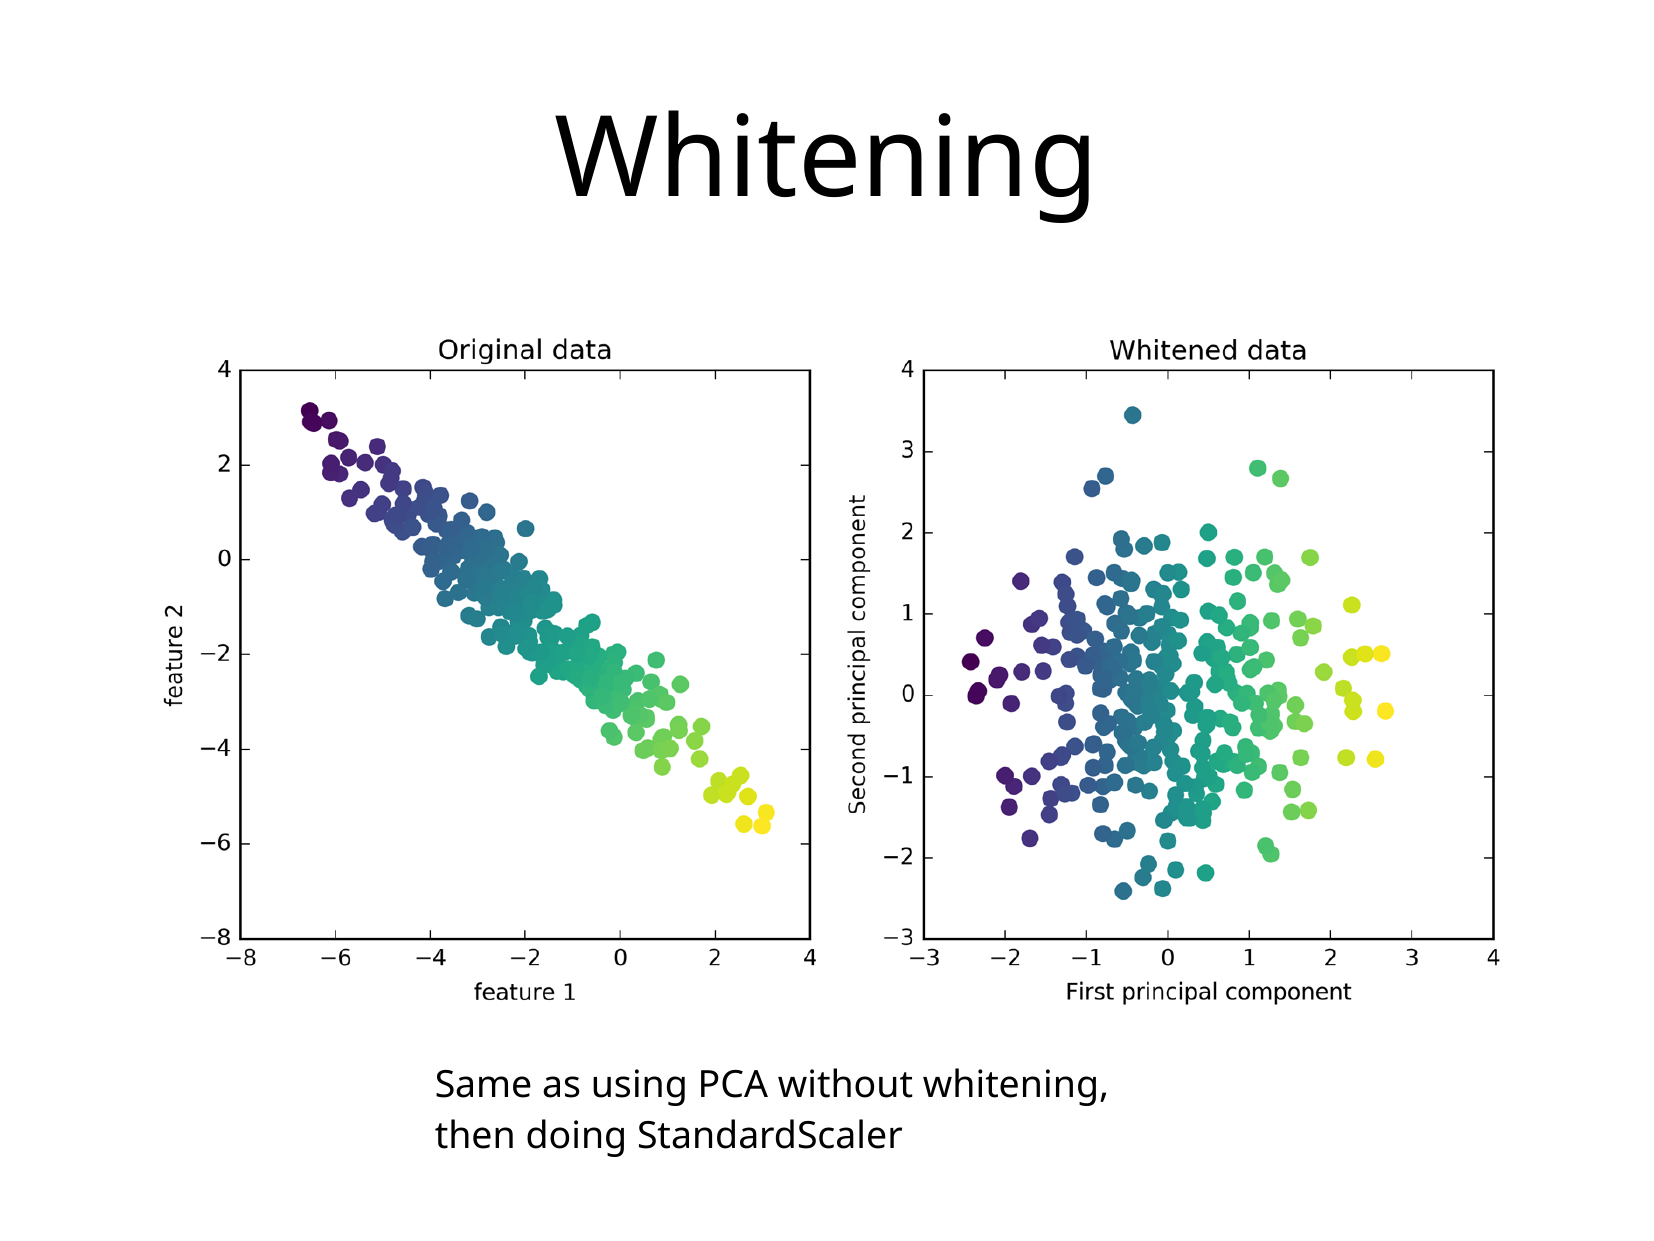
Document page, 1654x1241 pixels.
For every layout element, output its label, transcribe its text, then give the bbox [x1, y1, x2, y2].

title Whitening [82, 49, 1571, 257]
picture [148, 322, 1516, 1021]
text_box Same as using PCA without whitening, then doing StandardScaler [420, 1050, 1201, 1141]
